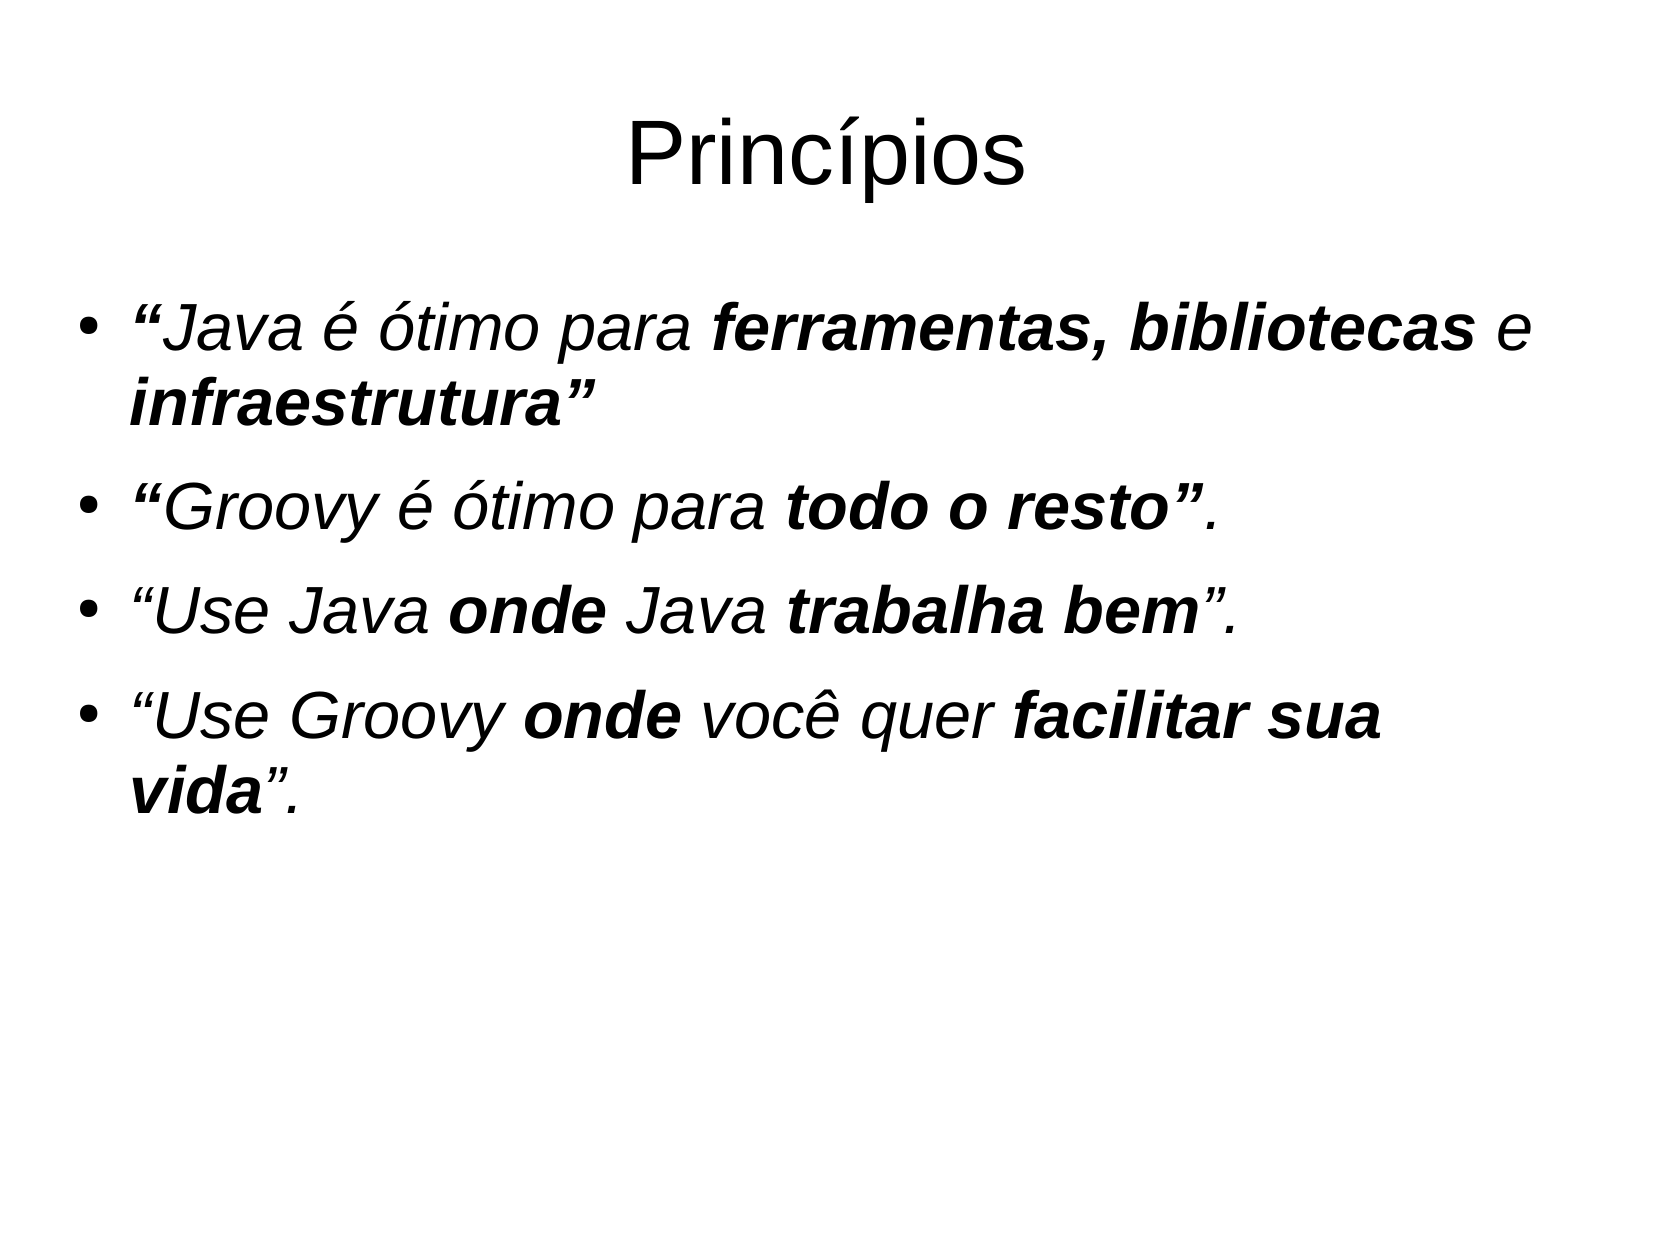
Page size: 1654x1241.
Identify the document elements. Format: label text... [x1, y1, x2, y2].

title Princípios [82, 49, 1571, 257]
list “Java é ótimo para ferramentas, bibliotecas e infraestrutura” “Groovy é ótimo para todo o resto”. “Use Java onde Java trabalha bem”. “Use Groovy onde você quer facilitar sua vida”. [59, 290, 1548, 1010]
